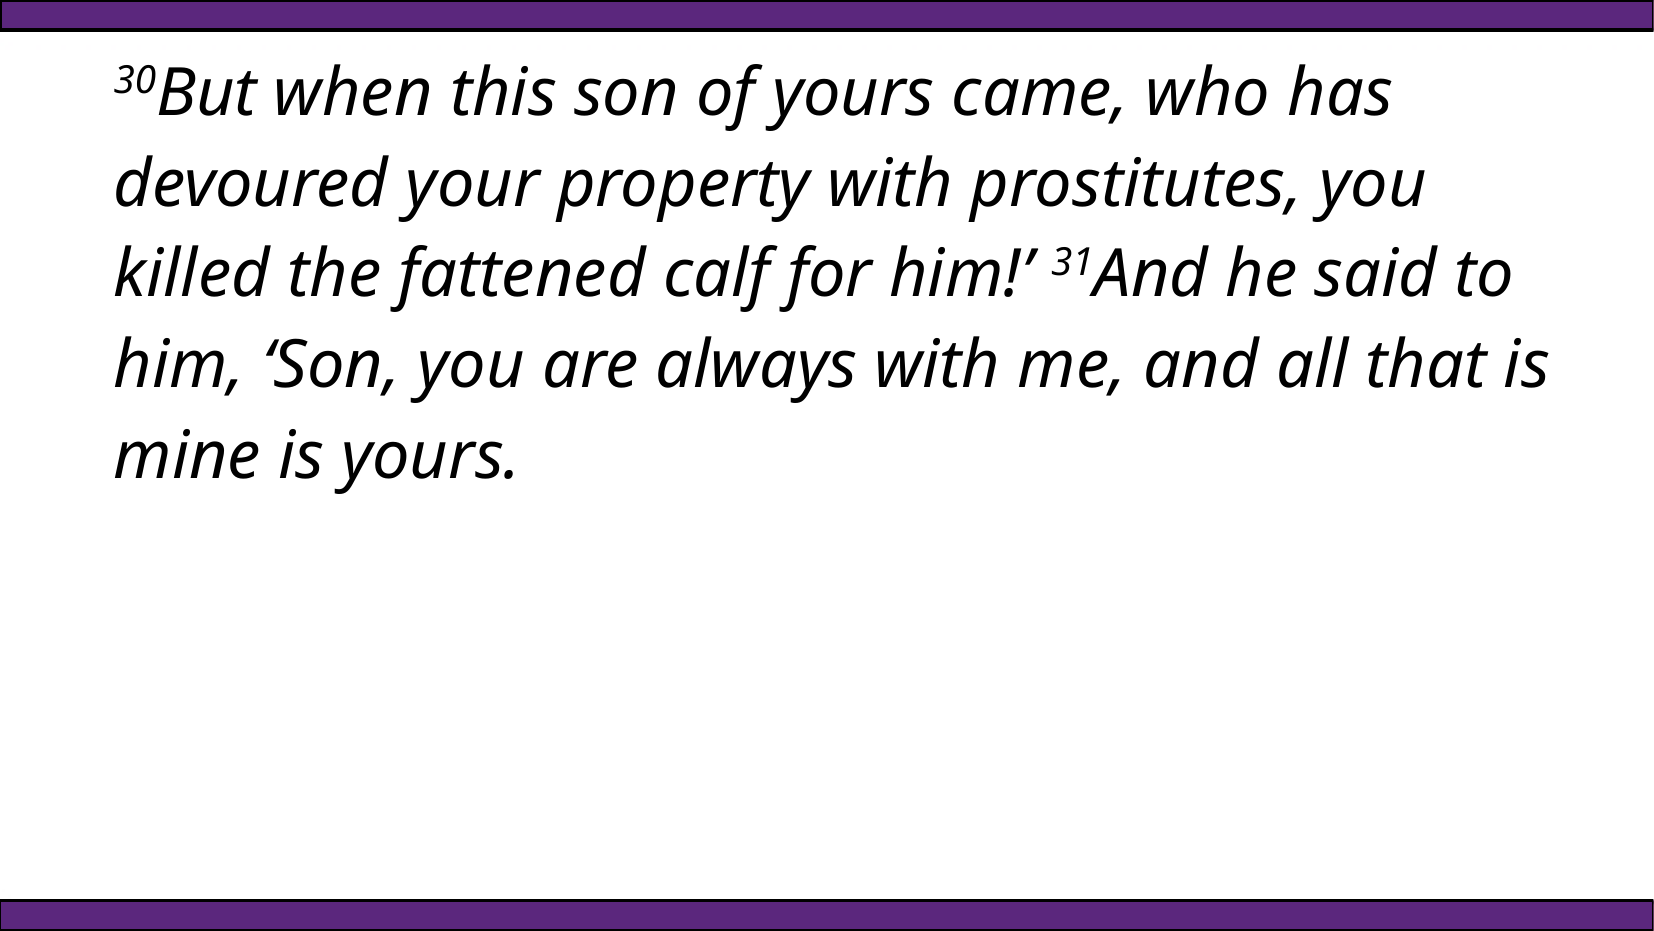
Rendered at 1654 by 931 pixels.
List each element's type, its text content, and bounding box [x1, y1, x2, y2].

text_box [0, 900, 1654, 931]
picture [0, 31, 1654, 900]
text_box [0, 0, 1654, 31]
text_box 30But when this son of yours came, who has devoured your property with prostitutes, you killed the fattened calf for him!’ 31And he said to him, ‘Son, you are always with me, and all that is mine is yours. [98, 36, 1591, 496]
